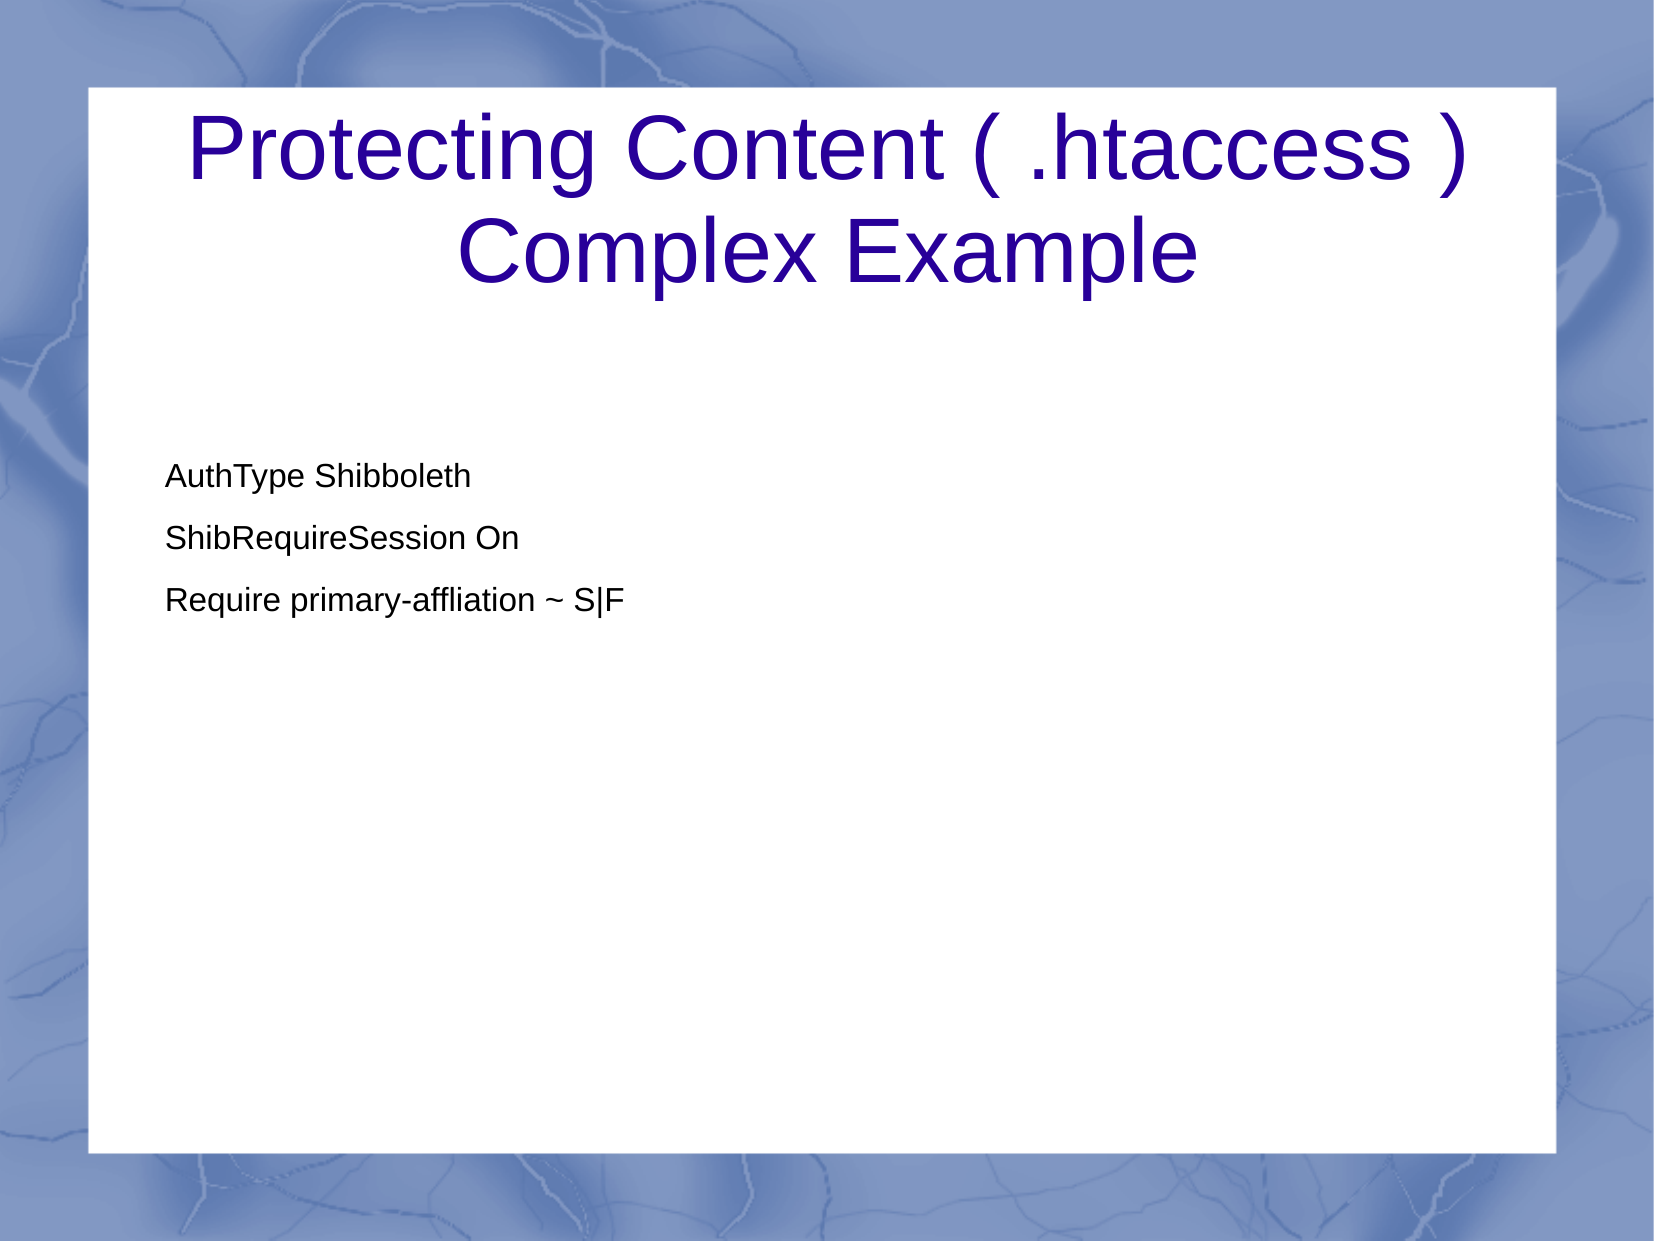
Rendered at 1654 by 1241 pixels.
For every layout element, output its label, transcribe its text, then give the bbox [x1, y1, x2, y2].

picture [0, 0, 1654, 1241]
text_box AuthType Shibboleth ShibRequireSession On Require primary-affliation ~ S|F [150, 450, 1463, 676]
title Protecting Content ( .htaccess ) Complex Example [120, 96, 1538, 302]
